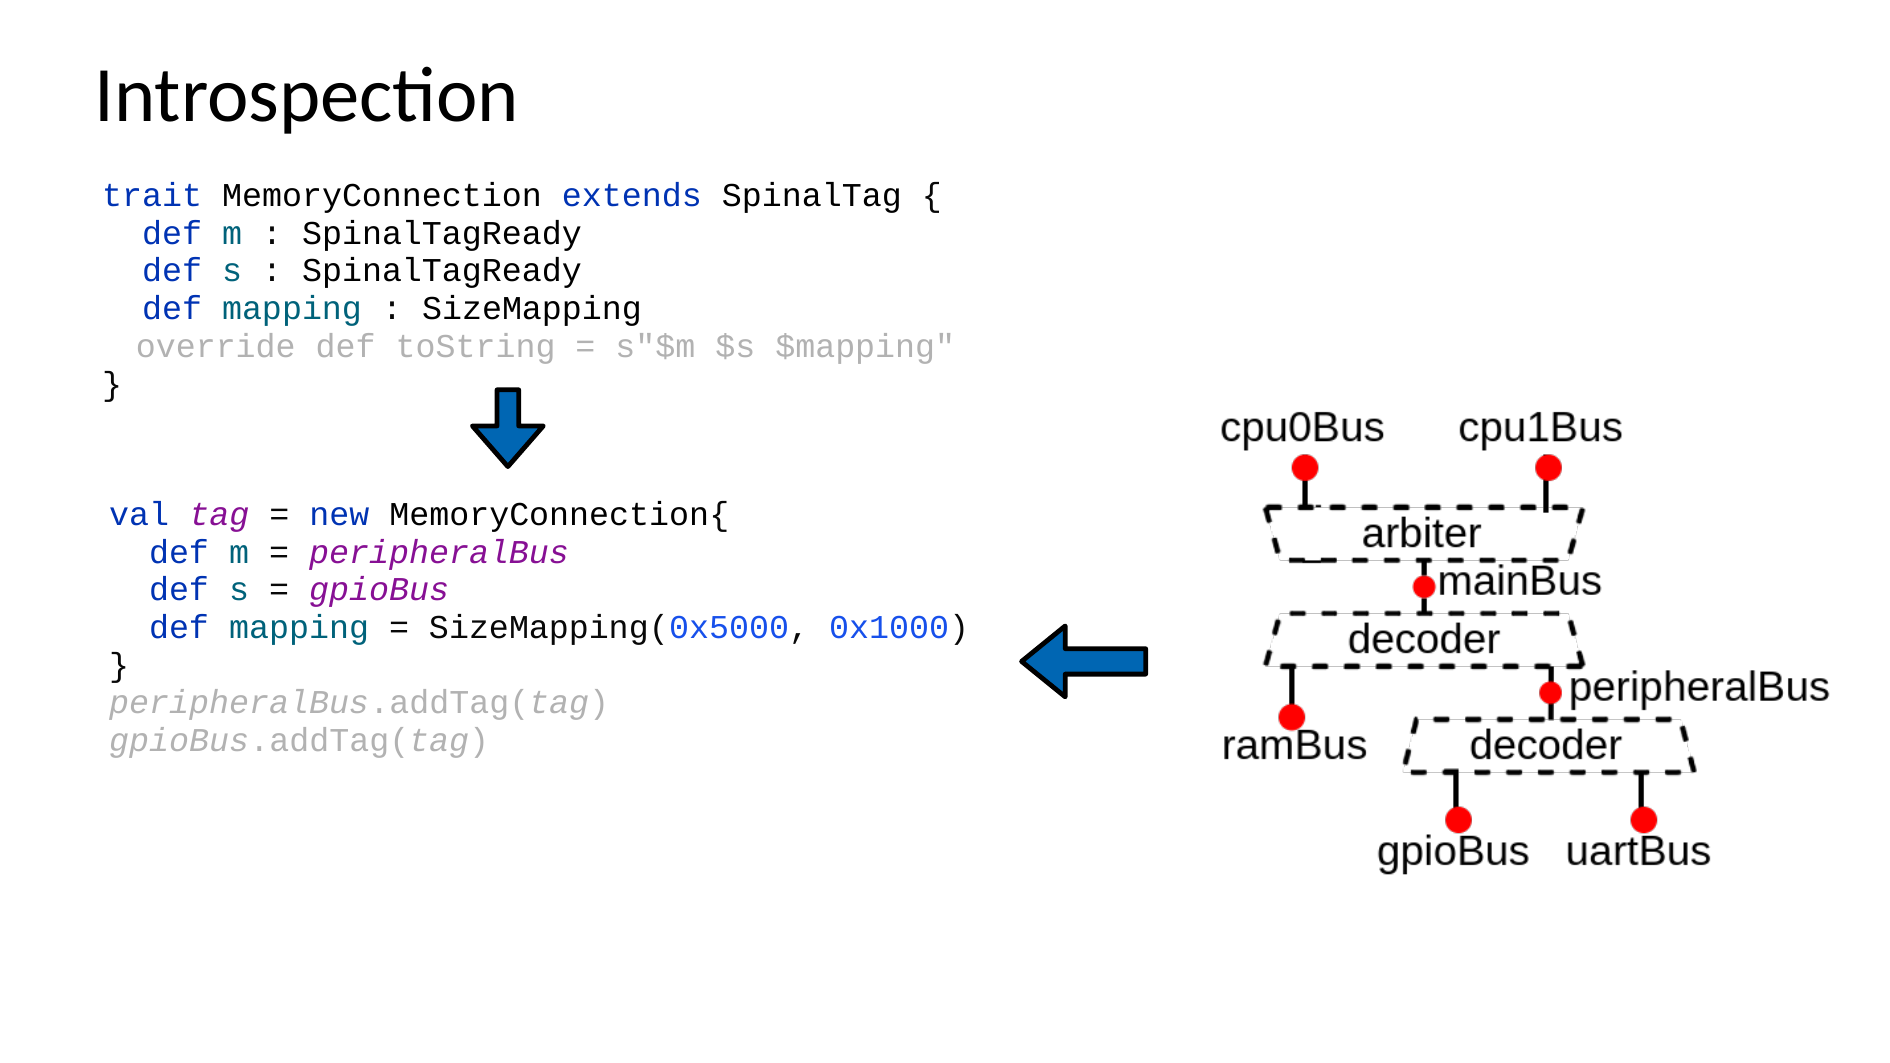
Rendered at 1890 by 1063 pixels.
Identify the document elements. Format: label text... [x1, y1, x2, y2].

picture [1157, 346, 1890, 934]
text_box [1021, 625, 1146, 697]
title Introspection [94, 12, 1796, 191]
text_box val tag = new MemoryConnection{ def m = peripheralBus def s = gpioBus def mapping = SizeMapping(0x5000, 0x1000) } peripheralBus.addTag(tag) gpioBus.addTag(tag) [94, 490, 1004, 774]
text_box trait MemoryConnection extends SpinalTag { def m : SpinalTagReady def s : SpinalTagReady def mapping : SizeMapping override def toString = s"$m $s $mapping" } [47, 171, 1465, 451]
text_box [472, 389, 544, 467]
